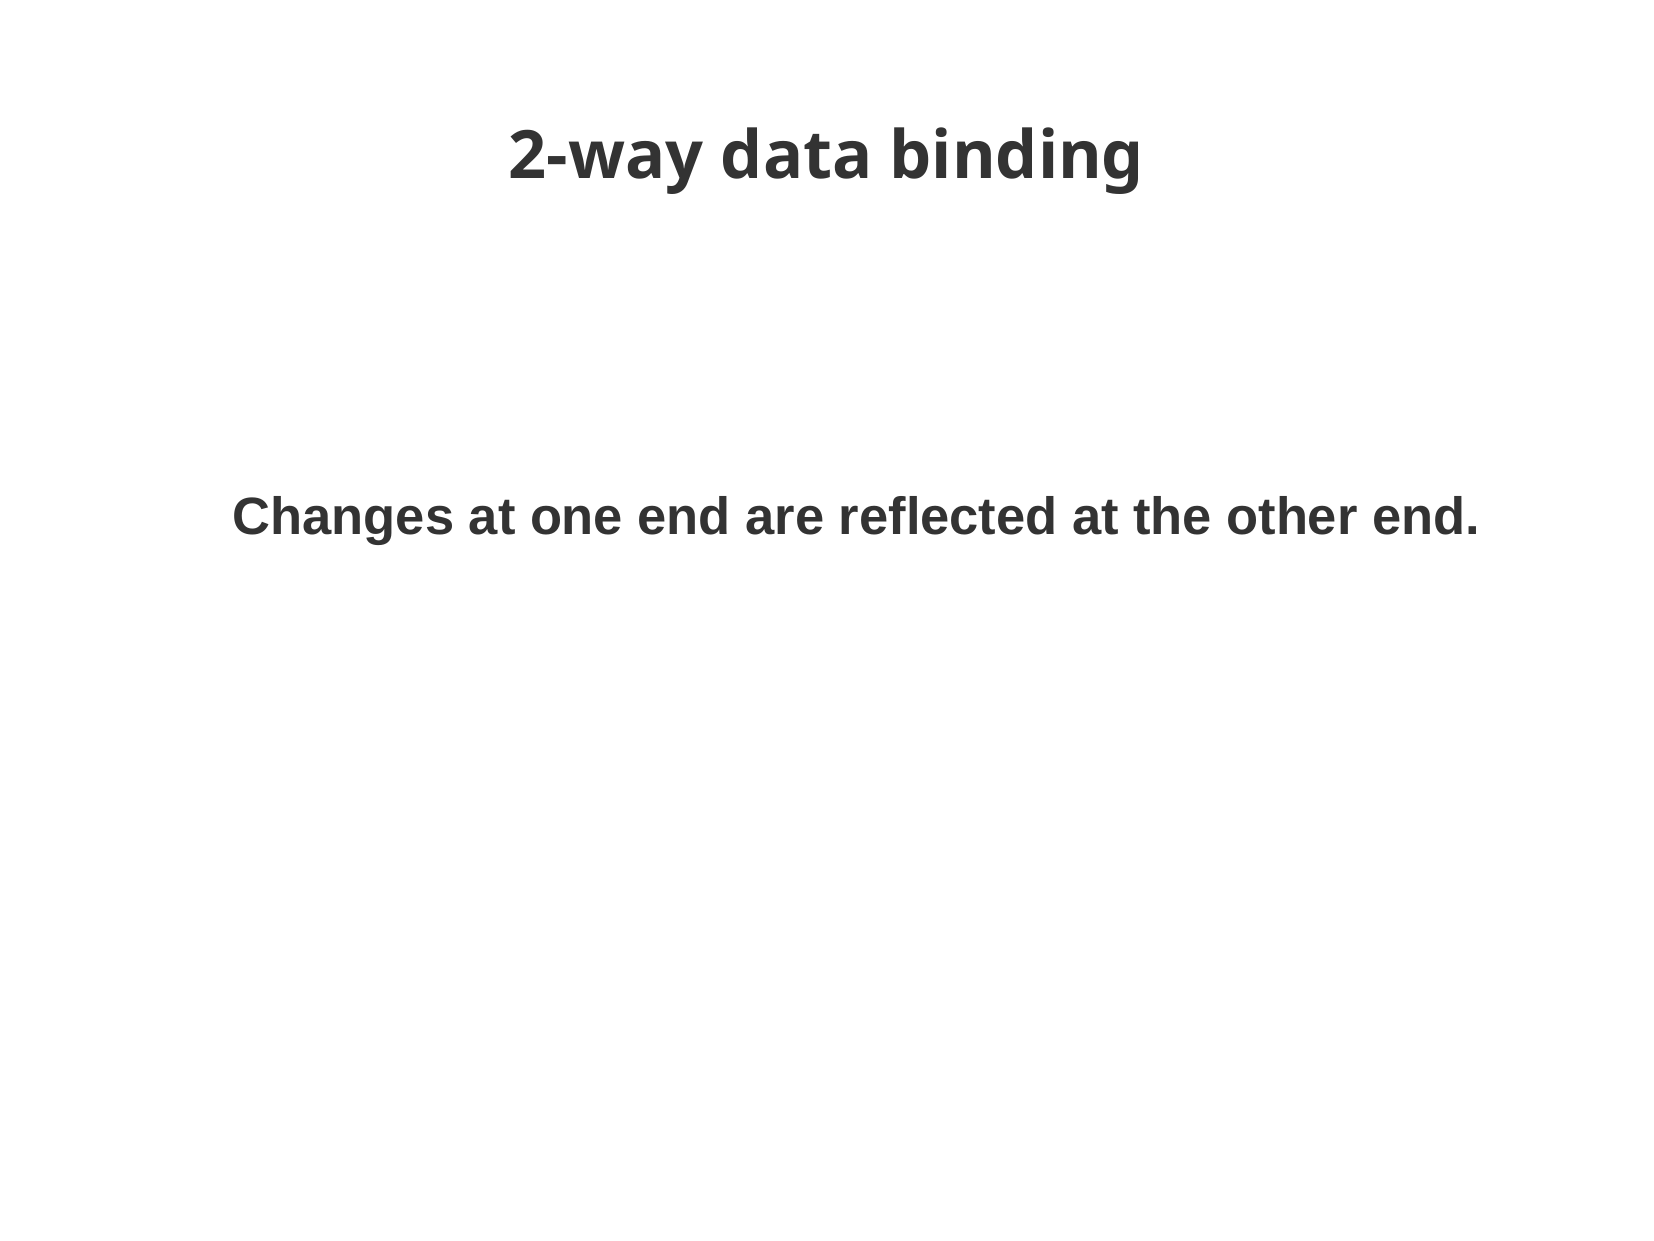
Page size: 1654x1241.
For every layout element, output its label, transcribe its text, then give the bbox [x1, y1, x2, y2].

list Changes at one end are reflected at the other end. [82, 224, 1571, 549]
title 2-way data binding [82, 49, 1571, 224]
